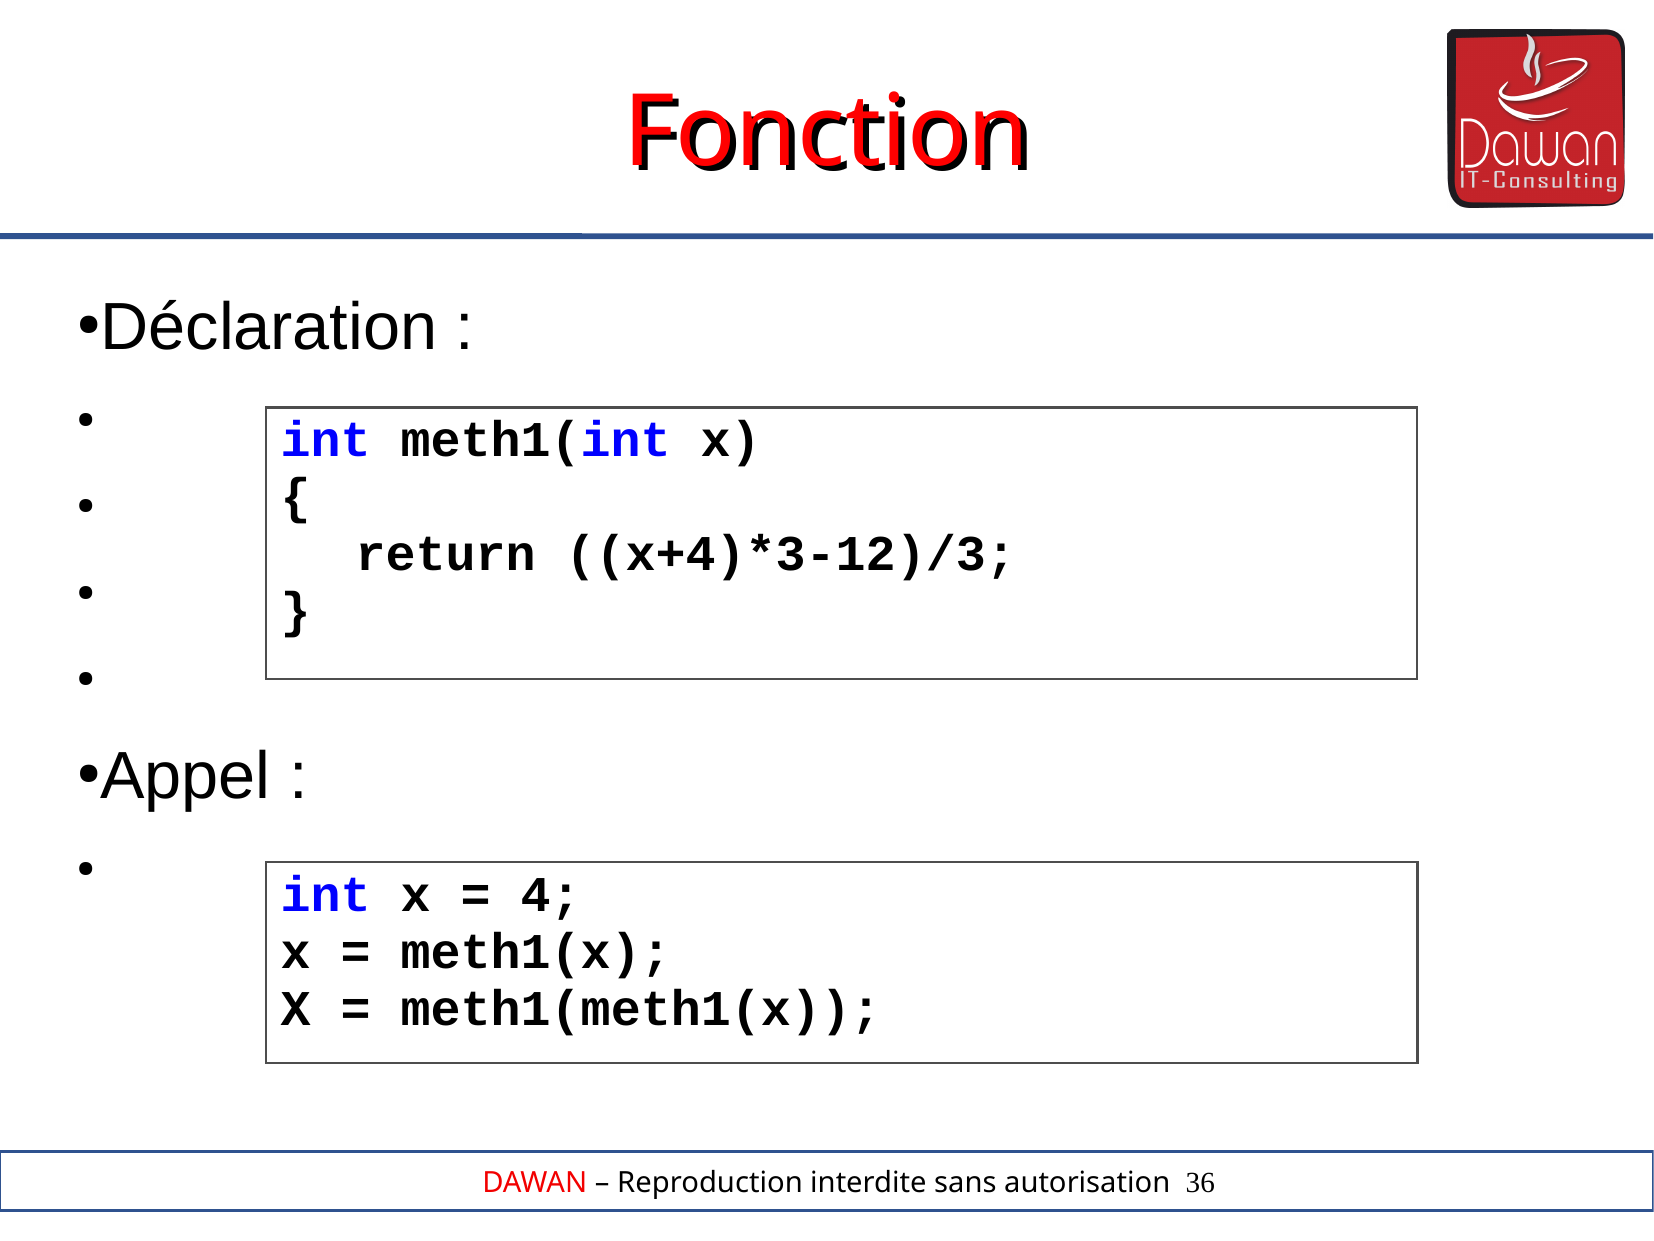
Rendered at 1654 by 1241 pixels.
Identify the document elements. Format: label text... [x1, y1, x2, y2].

text_box int meth1(int x) { return ((x+4)*3-12)/3; } [265, 407, 1418, 680]
text_box Fonction [88, 50, 1565, 182]
text_box [1185, 1163, 1565, 1228]
text_box int x = 4; x = meth1(x); X = meth1(meth1(x)); [265, 862, 1418, 1063]
list Déclaration : Appel : [76, 288, 1565, 1093]
